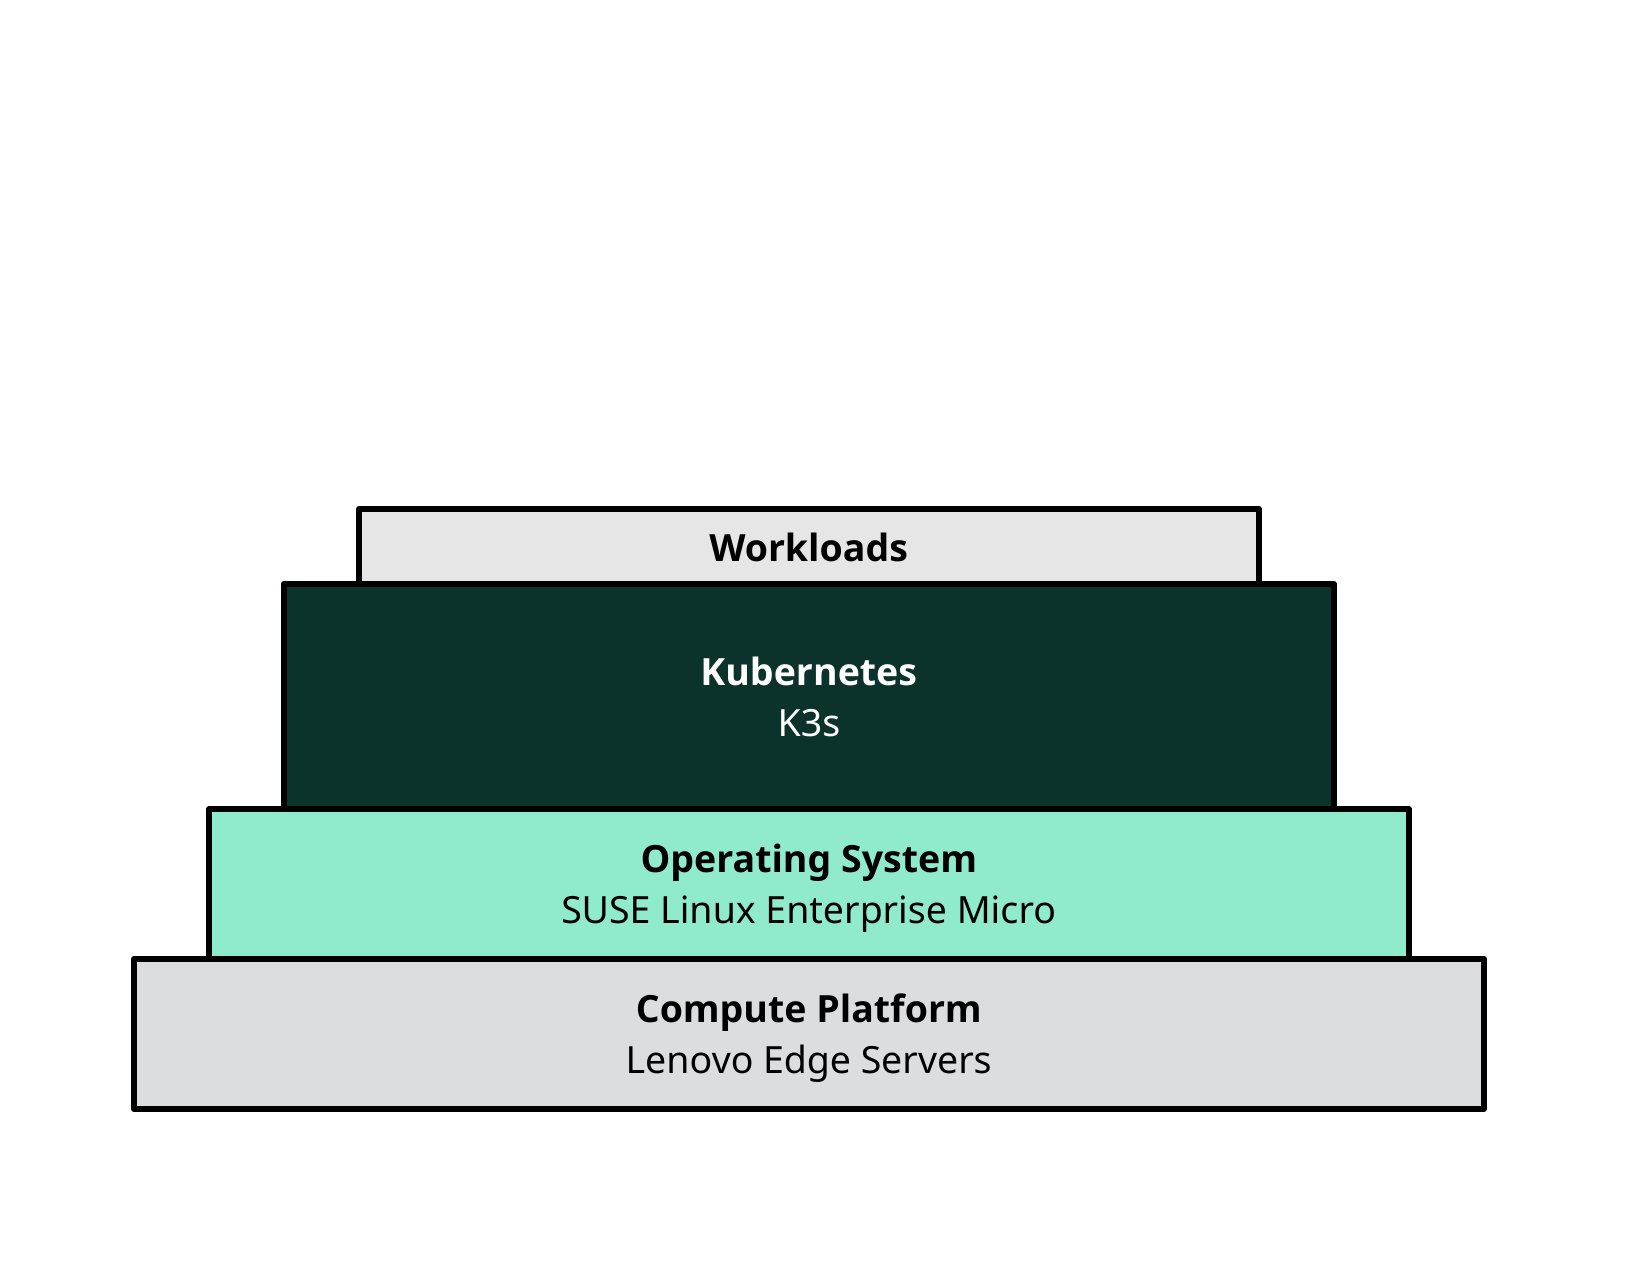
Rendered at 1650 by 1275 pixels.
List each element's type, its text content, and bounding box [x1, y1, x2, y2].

text_box Operating System SUSE Linux Enterprise Micro [208, 809, 1409, 960]
text_box Workloads [358, 508, 1259, 584]
text_box Kubernetes K3s [283, 583, 1334, 809]
text_box Compute Platform Lenovo Edge Servers [133, 958, 1484, 1109]
